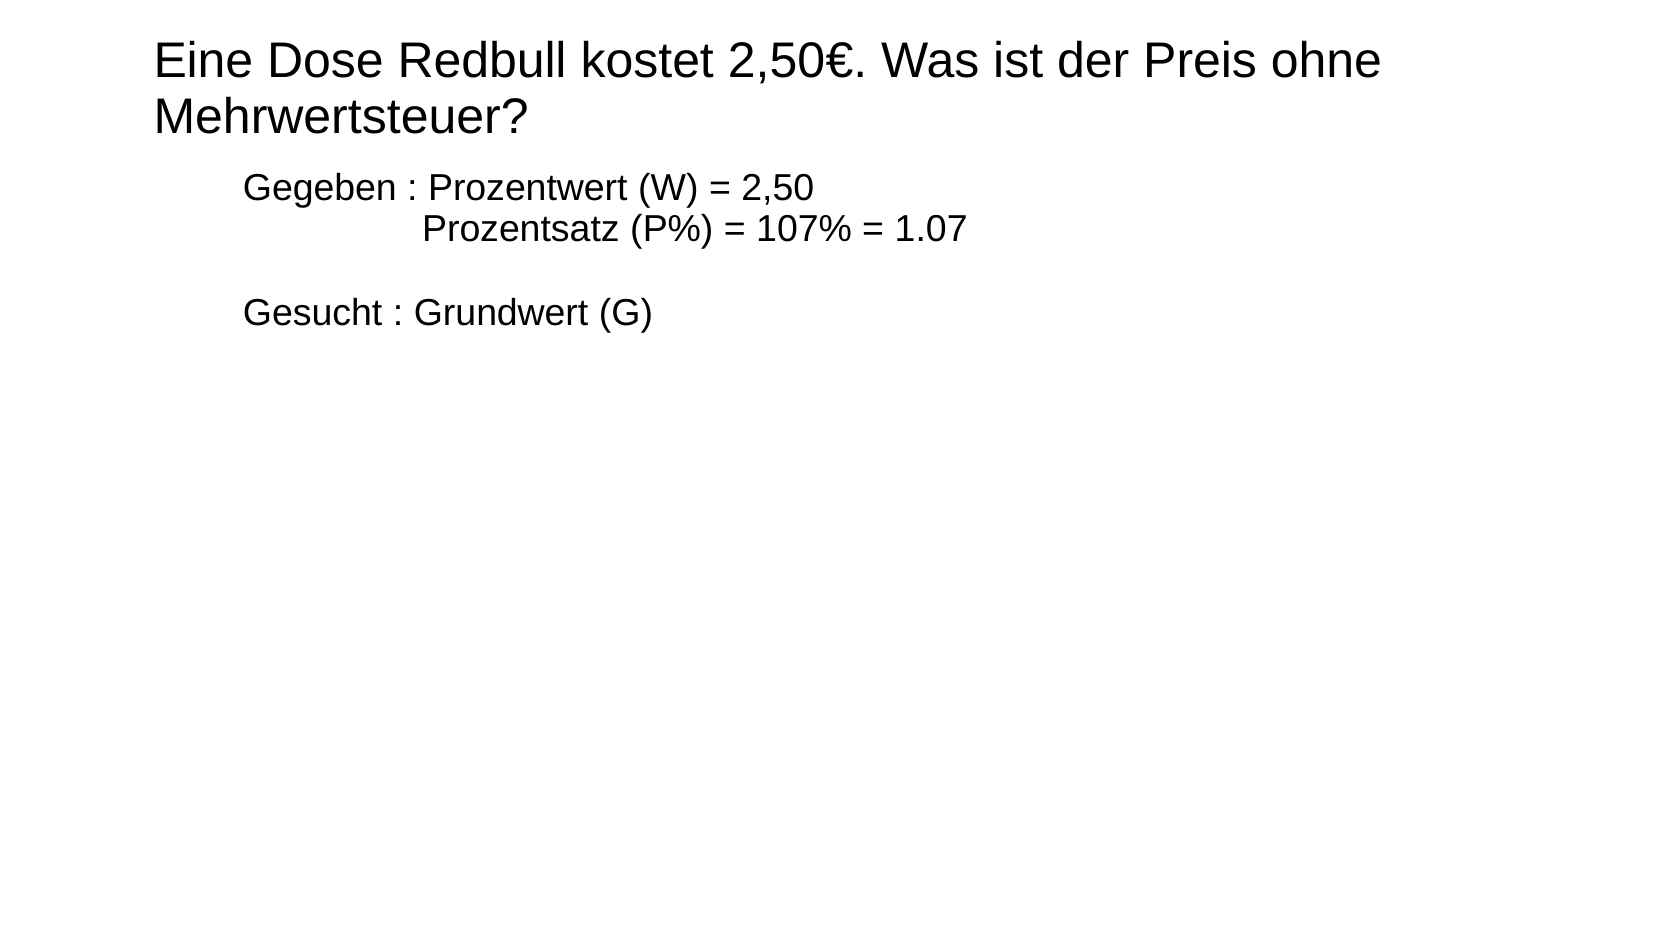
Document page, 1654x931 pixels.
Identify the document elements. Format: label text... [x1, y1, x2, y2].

list Eine Dose Redbull kostet 2,50€. Was ist der Preis ohne Mehrwertsteuer? [82, 32, 1571, 187]
text_box Gegeben : Prozentwert (W) = 2,50 Prozentsatz (P%) = 107% = 1.07 Gesucht : Grundwert (G) [228, 158, 1315, 342]
